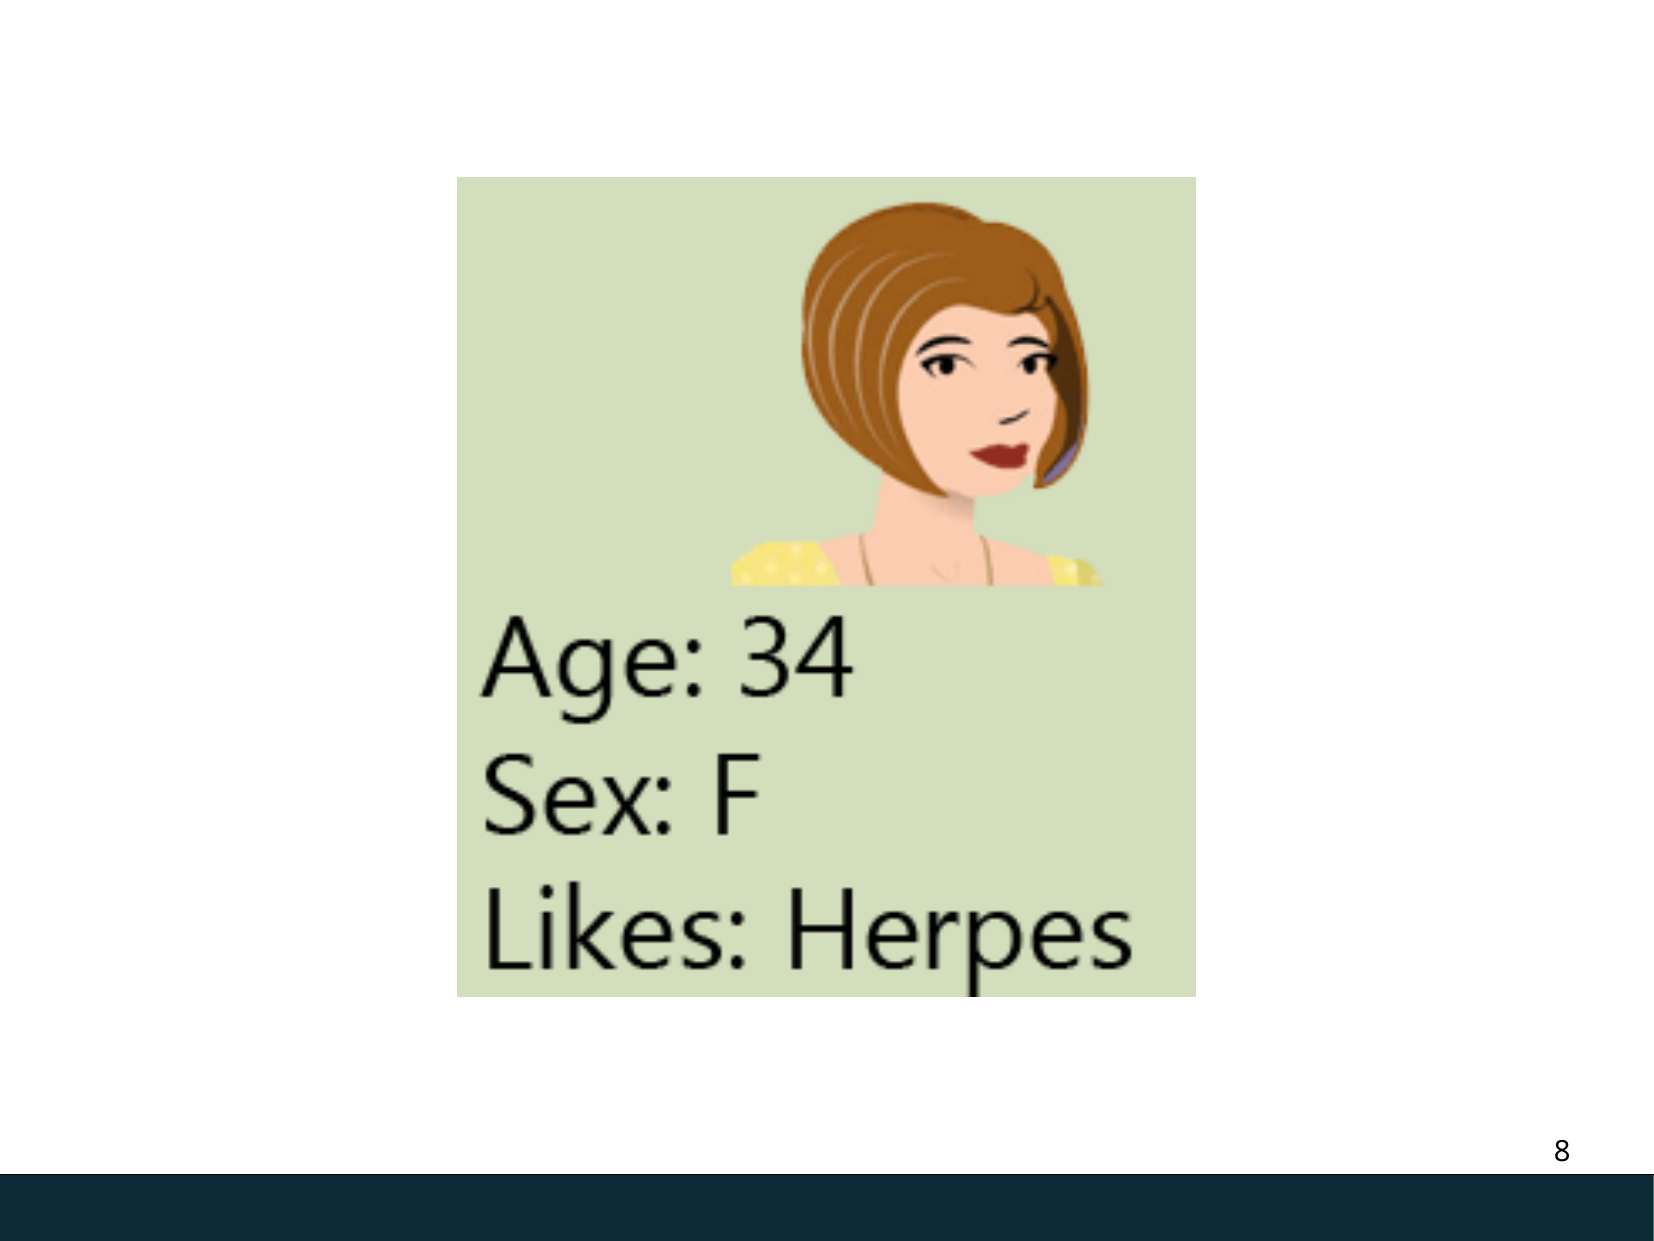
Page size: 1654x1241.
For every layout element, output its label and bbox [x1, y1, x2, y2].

picture [457, 177, 1196, 997]
